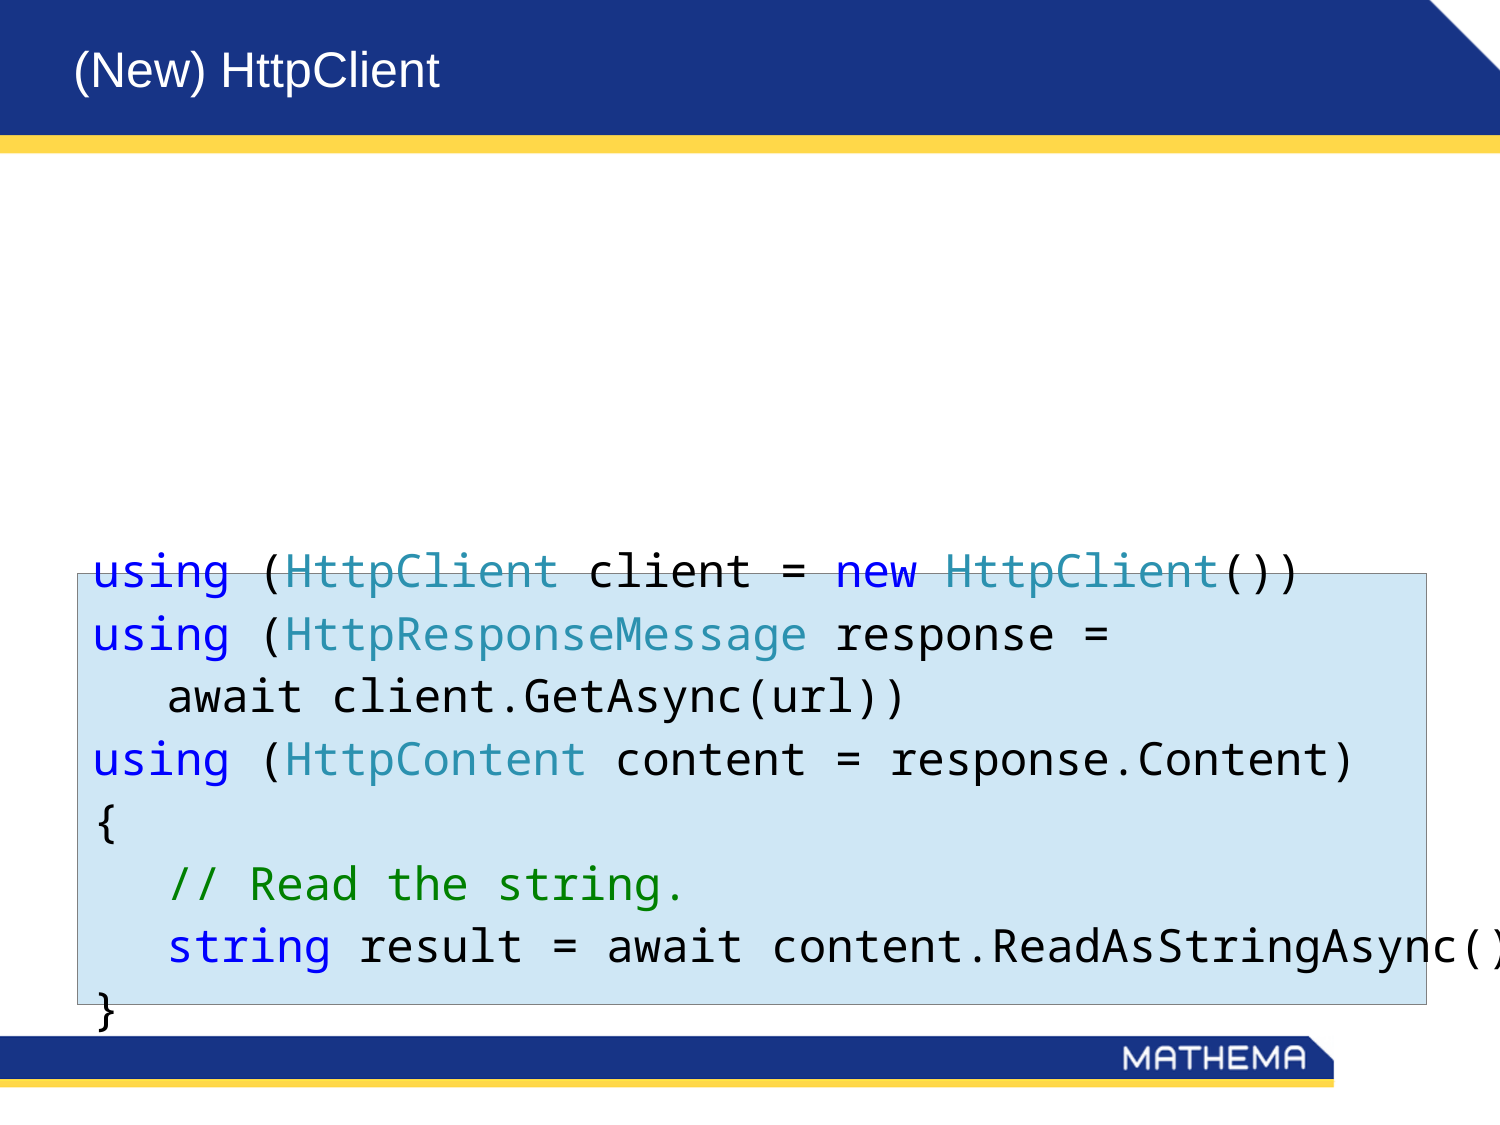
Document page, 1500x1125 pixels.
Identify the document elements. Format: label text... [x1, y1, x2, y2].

picture [0, 0, 1500, 1125]
title (New) HttpClient [73, 40, 1276, 100]
text_box using (HttpClient client = new HttpClient()) using (HttpResponseMessage response = await client.GetAsync(url)) using (HttpContent content = response.Content) { // Read the string. string result = await content.ReadAsStringAsync(); } [77, 573, 1427, 1005]
